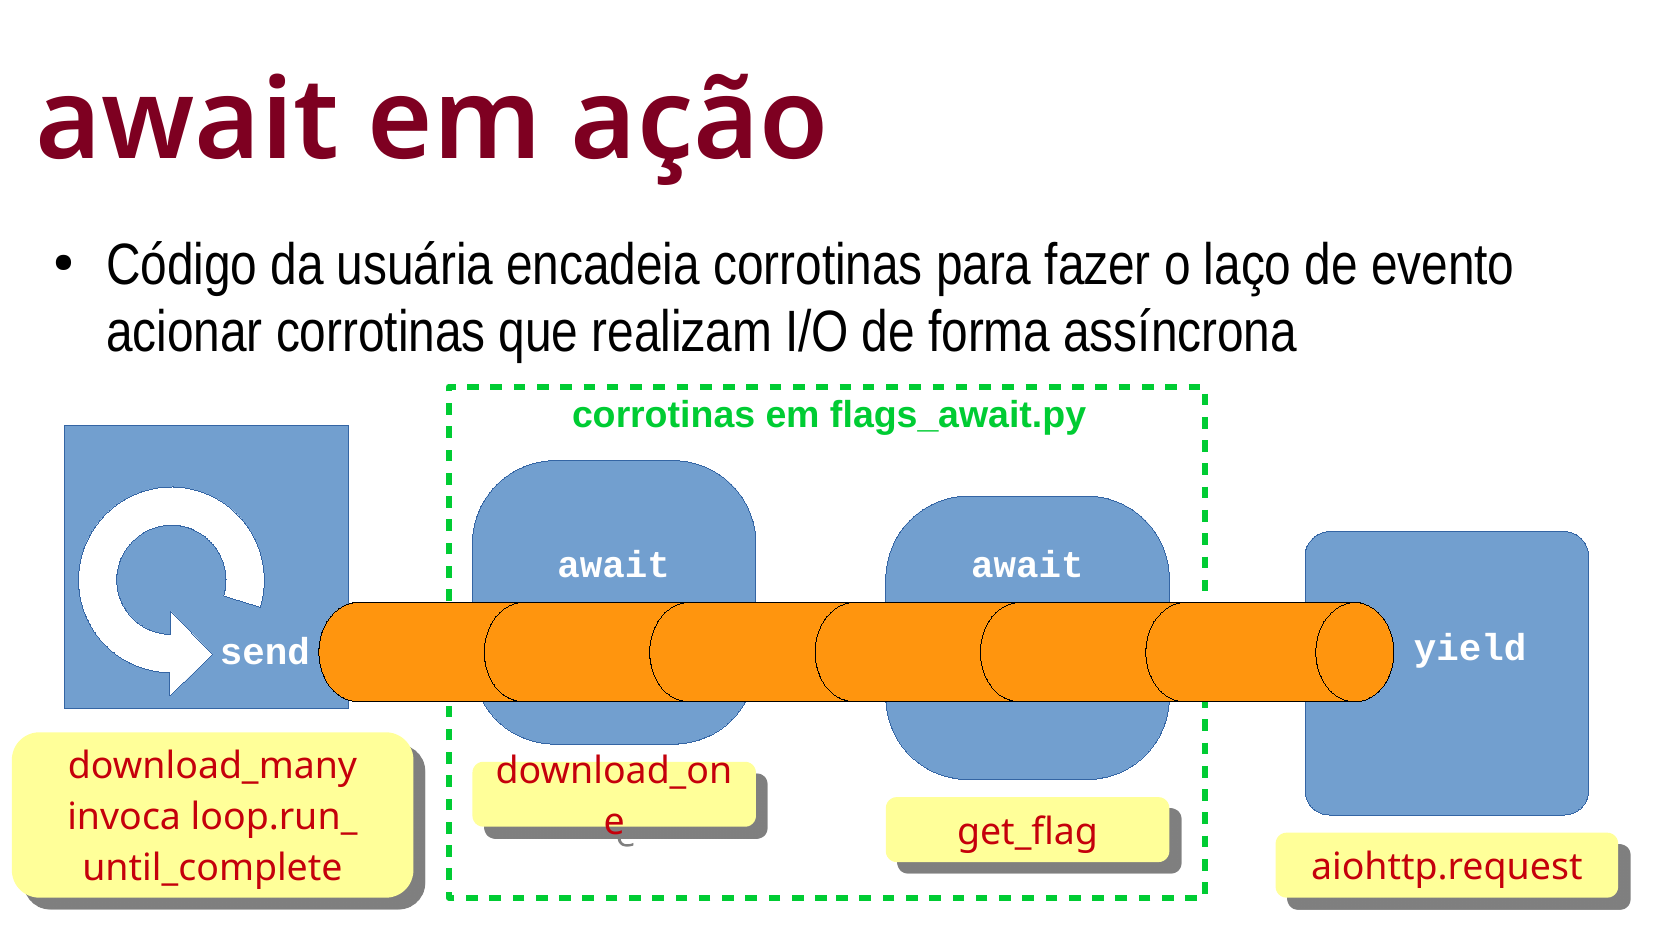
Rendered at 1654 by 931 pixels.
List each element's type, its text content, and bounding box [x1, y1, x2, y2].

text_box corrotinas em flags_await.py [557, 386, 1135, 443]
text_box await [956, 539, 1099, 597]
text_box [64, 425, 1589, 816]
list Código da usuária encadeia corrotinas para fazer o laço de evento acionar corrotinas que realizam I/O de forma assíncrona [35, 230, 1571, 414]
text_box download_one [472, 761, 756, 827]
title await em ação [35, 37, 1571, 193]
text_box aiohttp.request [1275, 832, 1619, 898]
text_box yield [1398, 622, 1542, 680]
text_box send [205, 625, 325, 684]
text_box download_many invoca loop.run_ until_complete [11, 732, 414, 898]
text_box await [542, 539, 685, 597]
text_box get_flag [885, 797, 1170, 863]
